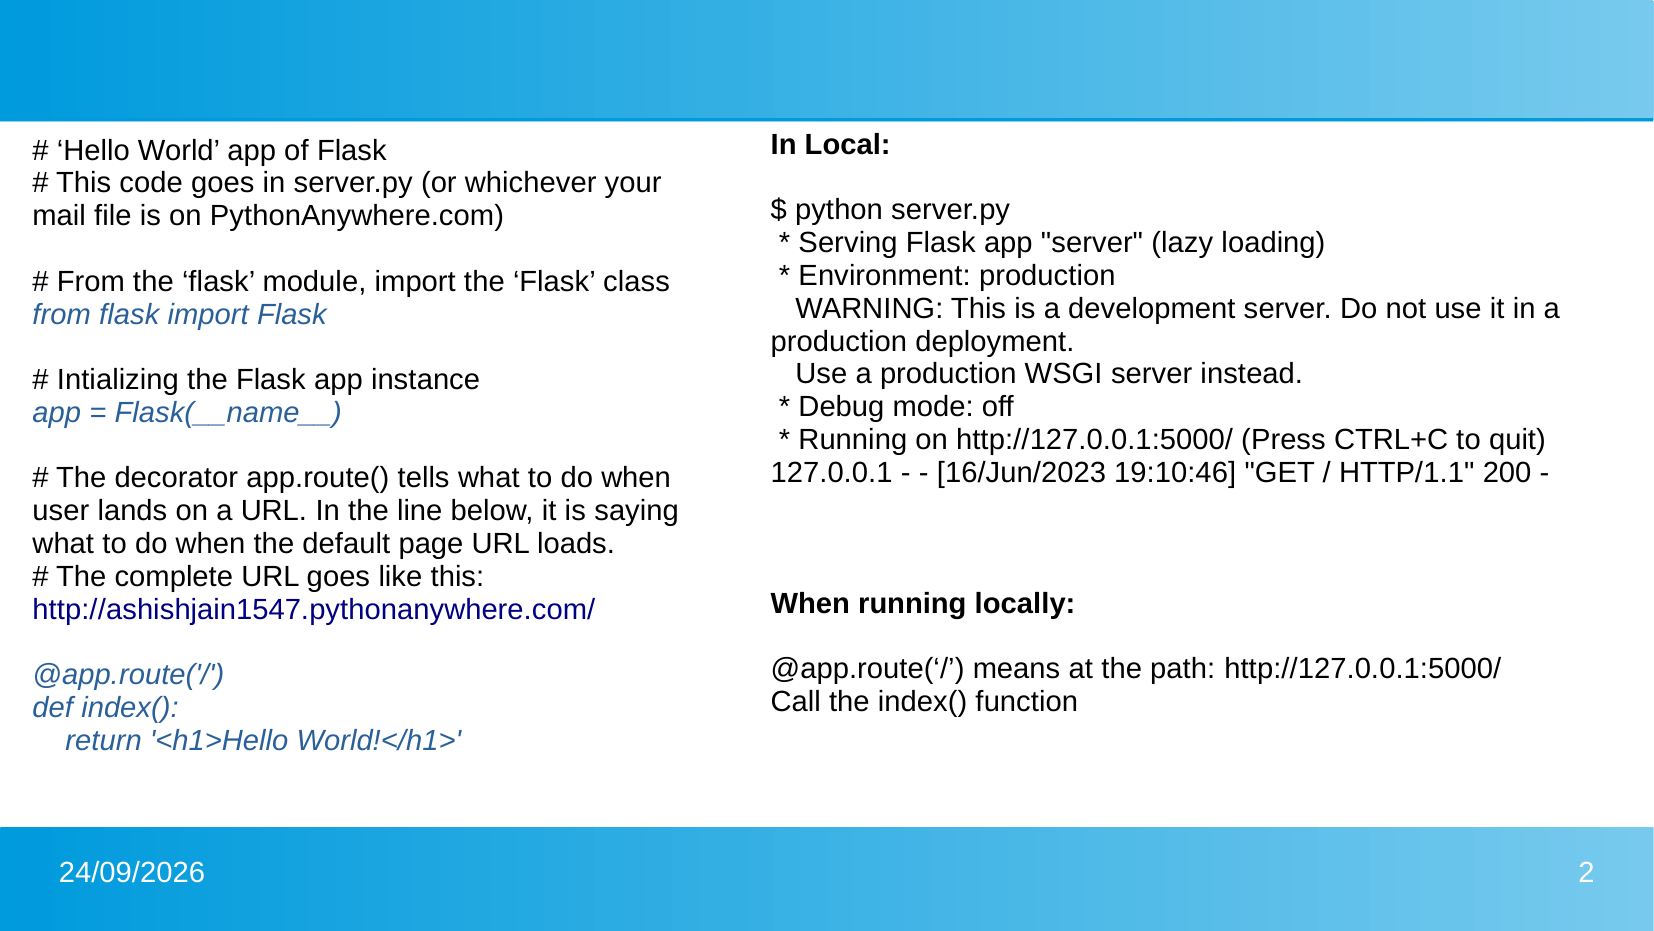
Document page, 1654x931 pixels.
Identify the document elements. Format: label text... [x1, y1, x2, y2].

text_box # ‘Hello World’ app of Flask # This code goes in server.py (or whichever your mail file is on PythonAnywhere.com) # From the ‘flask’ module, import the ‘Flask’ class from flask import Flask # Intializing the Flask app instance app = Flask(__name__) # The decorator app.route() tells what to do when user lands on a URL. In the line below, it is saying what to do when the default page URL loads. # The complete URL goes like this: http://ashishjain1547.pythonanywhere.com/ @app.route('/') def index(): return '<h1>Hello World!</h1>' [17, 126, 709, 764]
text_box In Local: $ python server.py * Serving Flask app "server" (lazy loading) * Environment: production WARNING: This is a development server. Do not use it in a production deployment. Use a production WSGI server instead. * Debug mode: off * Running on http://127.0.0.1:5000/ (Press CTRL+C to quit) 127.0.0.1 - - [16/Jun/2023 19:10:46] "GET / HTTP/1.1" 200 - When running locally: @app.route(‘/’) means at the path: http://127.0.0.1:5000/ Call the index() function [755, 120, 1642, 768]
